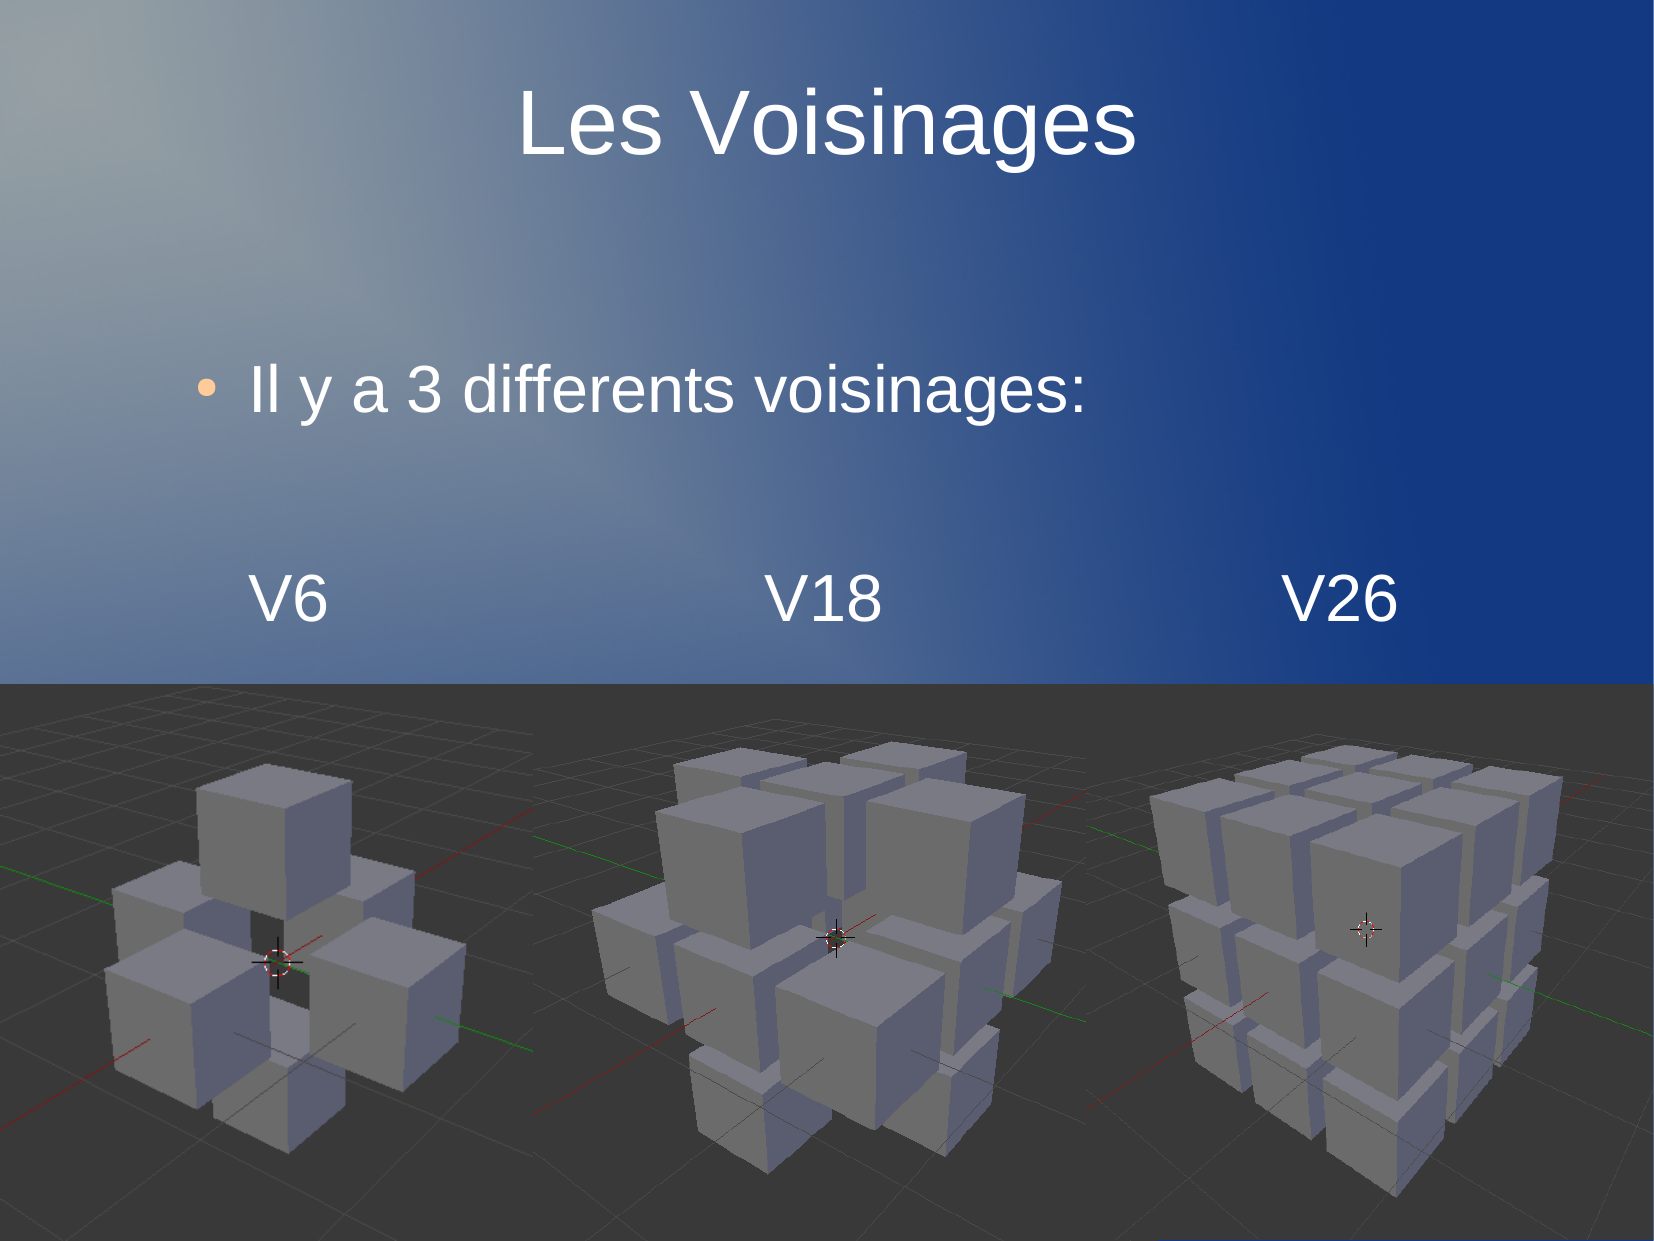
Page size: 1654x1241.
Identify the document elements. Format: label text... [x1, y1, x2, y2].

title Les Voisinages [121, 19, 1534, 227]
picture [0, 0, 1654, 1241]
list Il y a 3 differents voisinages: V6 V18 V26 [177, 248, 1568, 684]
